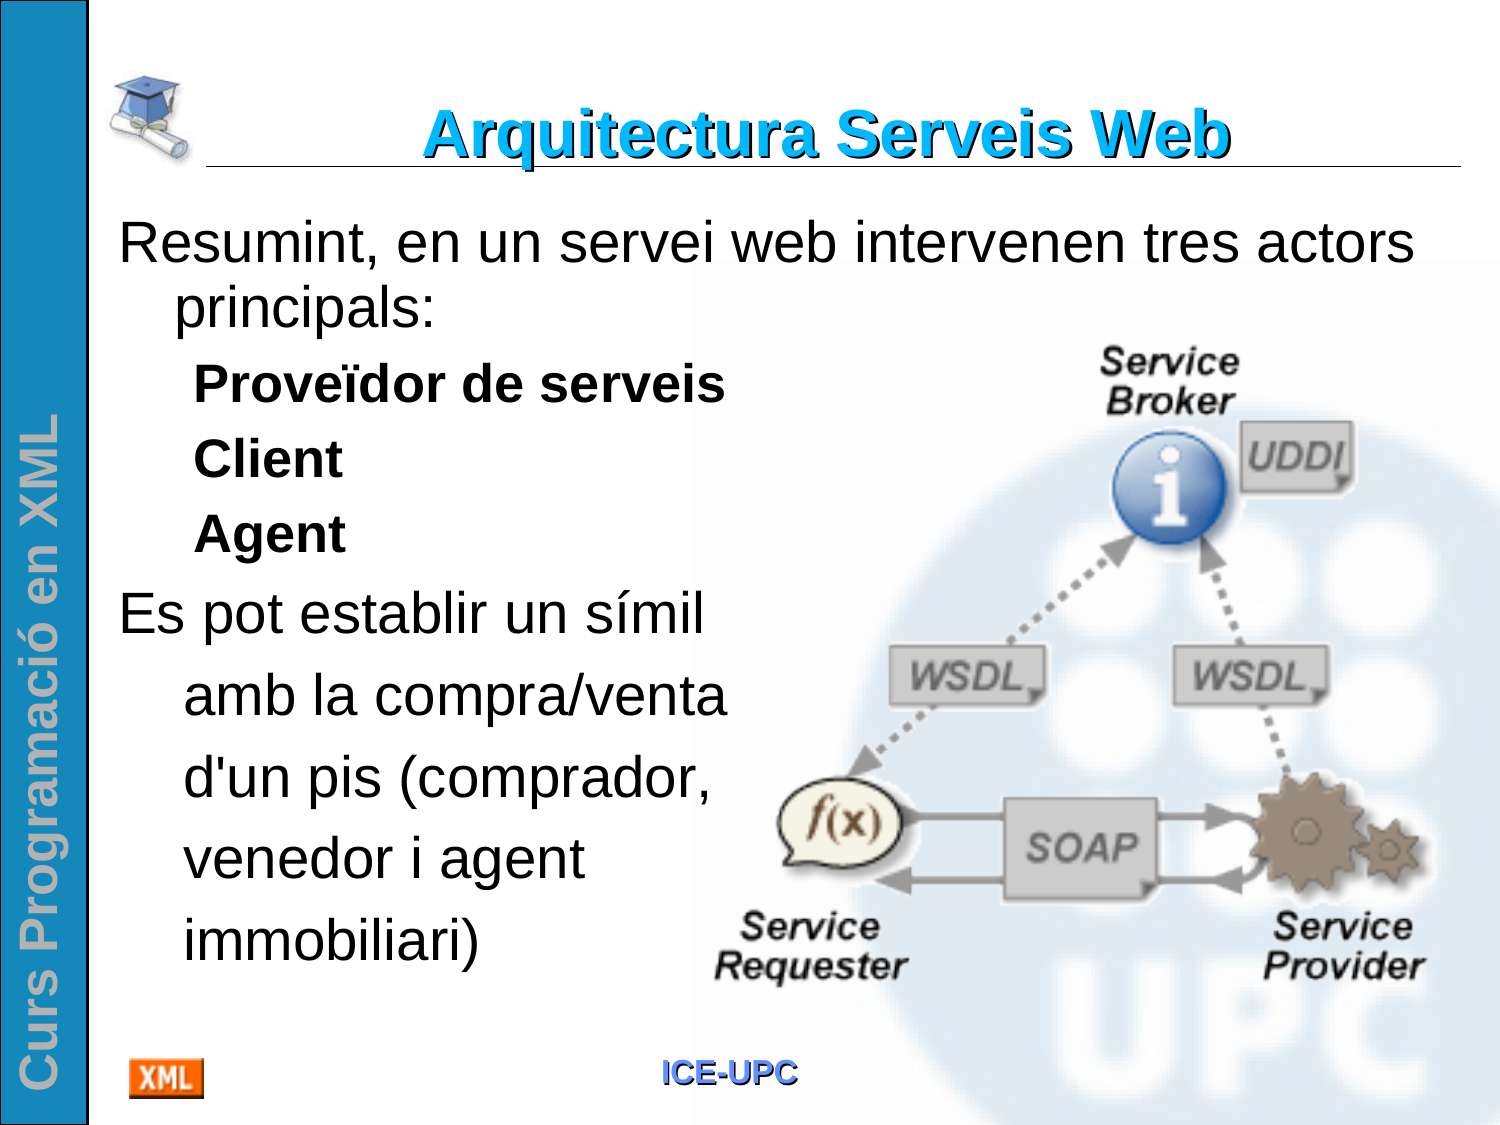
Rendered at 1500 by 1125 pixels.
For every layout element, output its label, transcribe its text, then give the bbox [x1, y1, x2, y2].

picture [694, 262, 1500, 1125]
list Resumint, en un servei web intervenen tres actors principals: Proveïdor de serveis Client Agent Es pot establir un símil amb la compra/venta d'un pis (comprador, venedor i agent immobiliari) [118, 209, 1477, 1054]
picture [129, 1058, 204, 1099]
picture [713, 336, 1441, 998]
title Arquitectura Serveis Web [206, 88, 1447, 178]
picture [93, 61, 206, 174]
